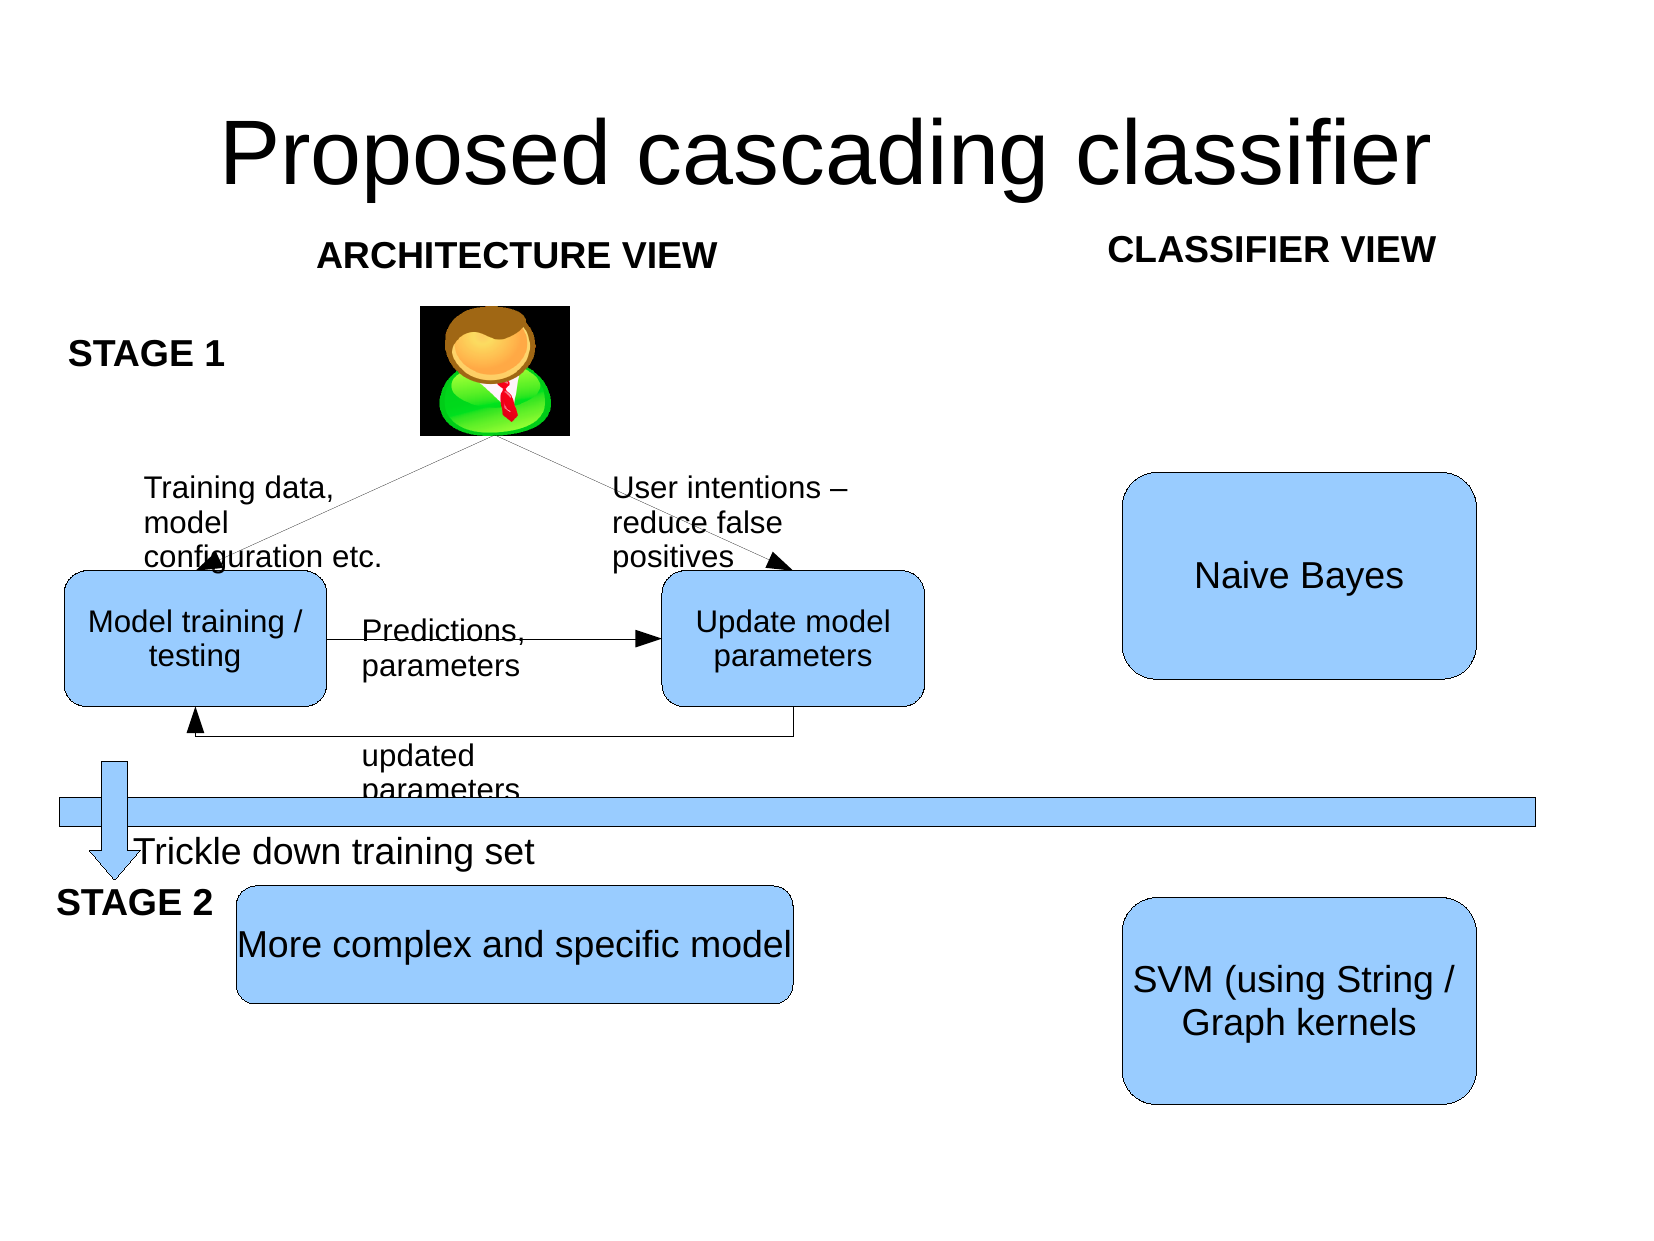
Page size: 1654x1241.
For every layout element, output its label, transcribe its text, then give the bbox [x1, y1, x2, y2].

text_box Predictions, parameters [346, 606, 650, 691]
text_box Update model parameters [661, 570, 925, 707]
text_box STAGE 1 [53, 324, 497, 382]
text_box STAGE 2 [41, 874, 485, 931]
text_box More complex and specific model [236, 885, 794, 1004]
text_box Model training / testing [64, 570, 327, 707]
text_box Naive Bayes [1122, 472, 1477, 680]
title Proposed cascading classifier [82, 49, 1571, 257]
text_box updated parameters [346, 730, 650, 797]
text_box Trickle down training set [118, 823, 562, 880]
text_box Training data, model configuration etc. [128, 462, 432, 582]
text_box User intentions – reduce false positives [597, 462, 901, 582]
text_box CLASSIFIER VIEW [1092, 220, 1536, 278]
text_box ARCHITECTURE VIEW [301, 226, 745, 284]
picture [420, 306, 570, 436]
text_box SVM (using String / Graph kernels [1122, 897, 1477, 1105]
text_box [59, 761, 1536, 874]
